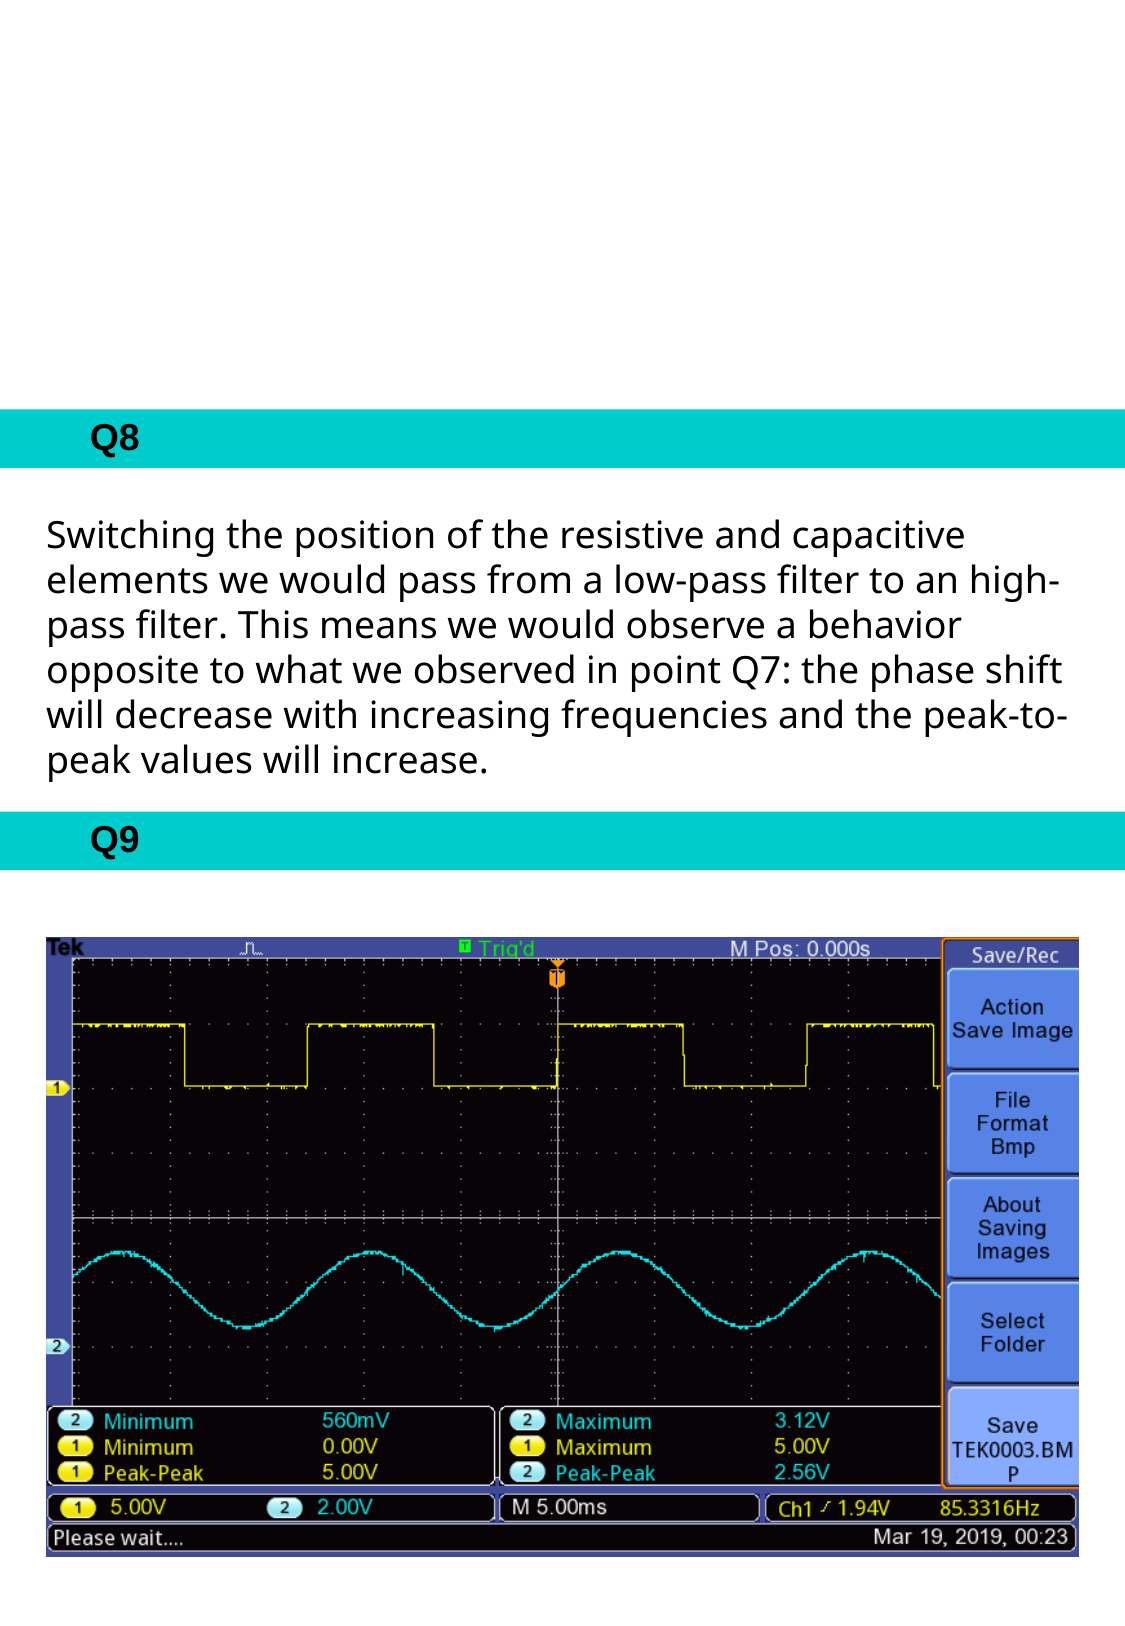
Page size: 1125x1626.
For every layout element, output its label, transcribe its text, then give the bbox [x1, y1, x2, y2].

text_box Switching the position of the resistive and capacitive elements we would pass from a low-pass filter to an high-pass filter. This means we would observe a behavior opposite to what we observed in point Q7: the phase shift will decrease with increasing frequencies and the peak-to-peak values will increase. [31, 503, 1094, 746]
text_box Q9 [0, 811, 1125, 871]
picture [46, 937, 1079, 1557]
text_box Q8 [0, 409, 1125, 468]
